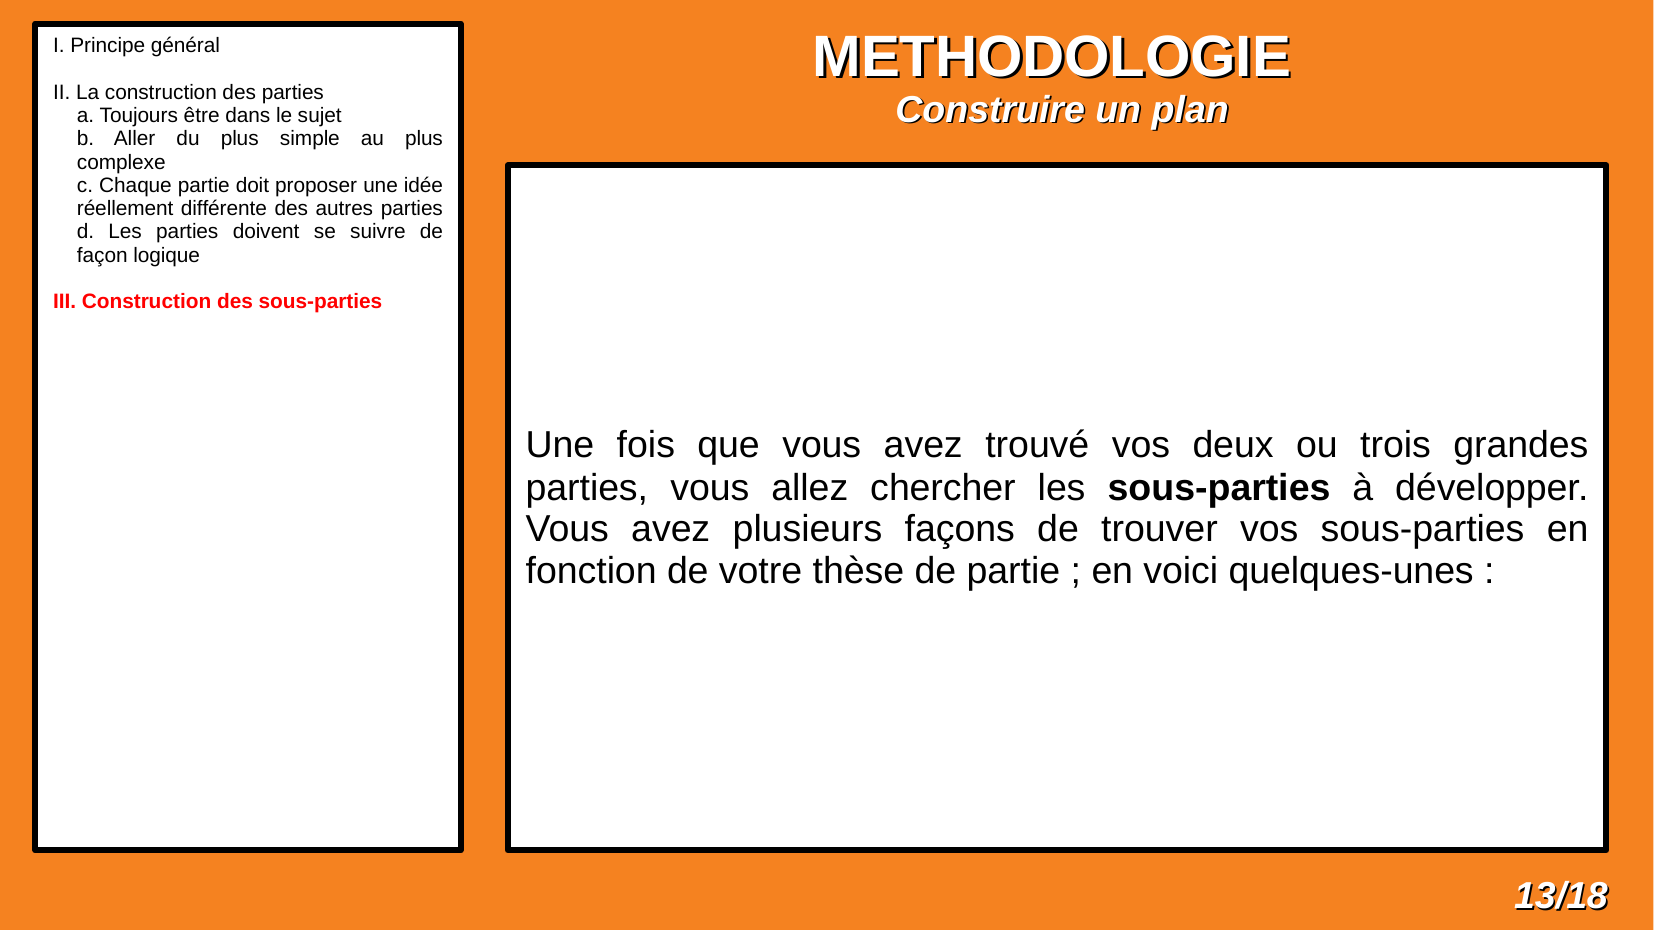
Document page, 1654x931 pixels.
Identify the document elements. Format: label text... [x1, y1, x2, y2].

text_box Une fois que vous avez trouvé vos deux ou trois grandes parties, vous allez chercher les sous-parties à développer. Vous avez plusieurs façons de trouver vos sous-parties en fonction de votre thèse de partie ; en voici quelques-unes : [507, 165, 1607, 851]
text_box <numéro>/18 [1464, 867, 1623, 931]
text_box I. Principe général II. La construction des parties a. Toujours être dans le sujet b. Aller du plus simple au plus complexe c. Chaque partie doit proposer une idée réellement différente des autres parties d. Les parties doivent se suivre de façon logique III. Construction des sous-parties [35, 23, 461, 851]
text_box METHODOLOGIE Construire un plan [507, 0, 1607, 154]
